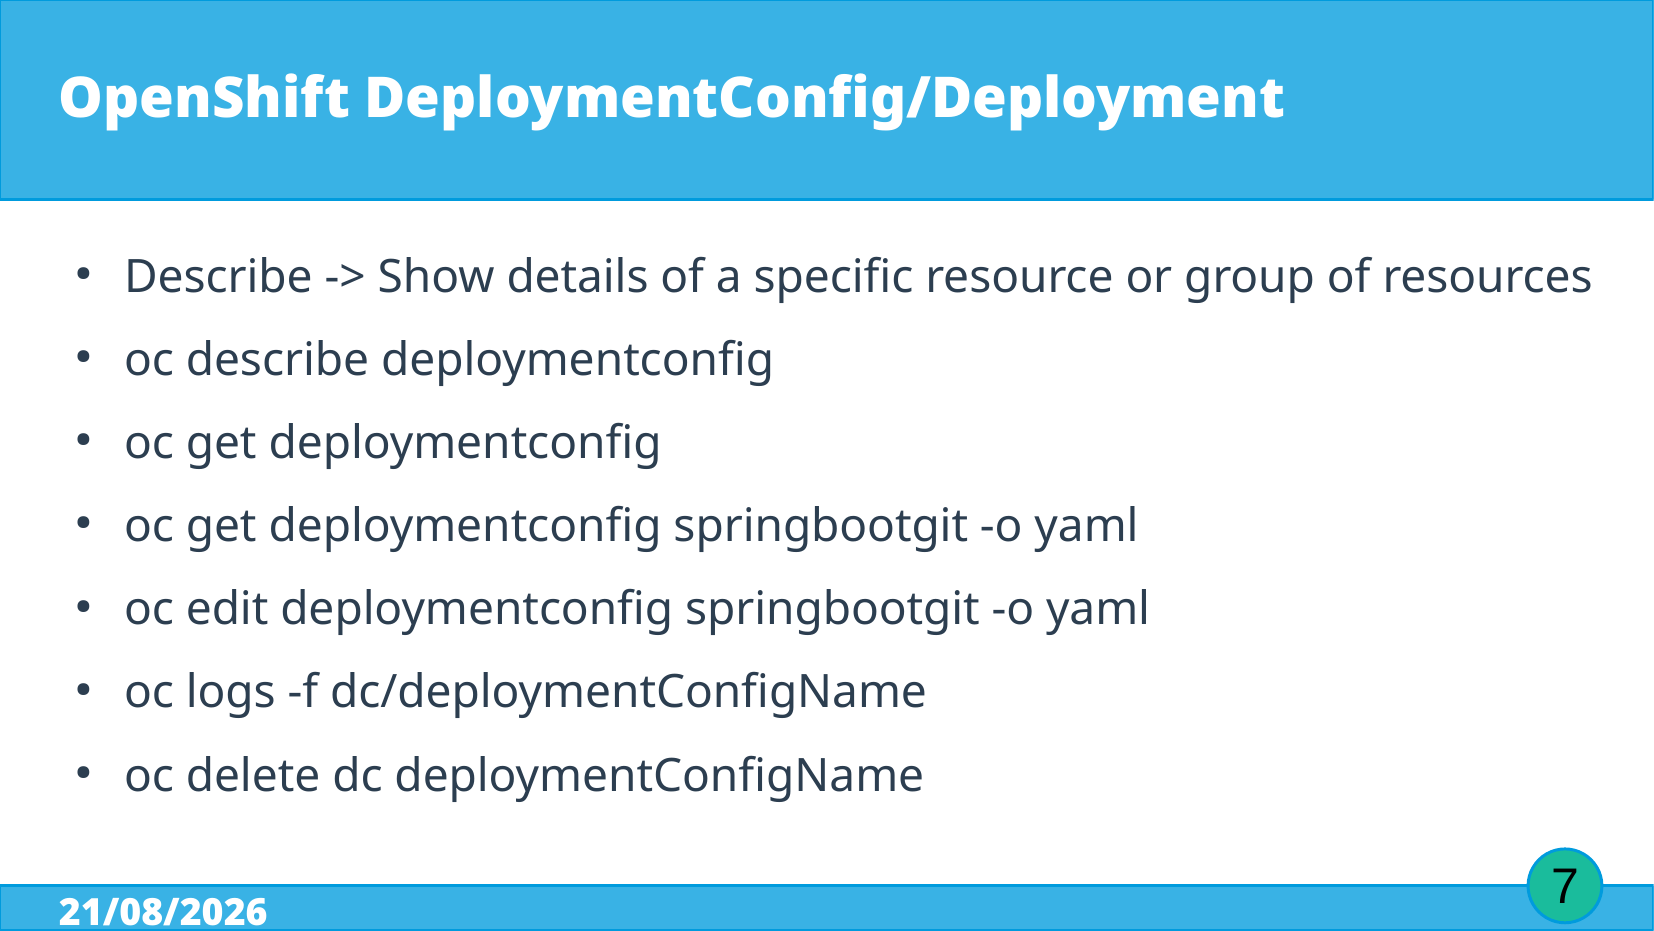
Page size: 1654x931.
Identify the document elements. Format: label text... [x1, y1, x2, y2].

title OpenShift DeploymentConfig/Deployment [59, 37, 1595, 155]
list Describe -> Show details of a specific resource or group of resources oc describe deploymentconfig oc get deploymentconfig oc get deploymentconfig springbootgit -o yaml oc edit deploymentconfig springbootgit -o yaml oc logs -f dc/deploymentConfigName oc delete dc deploymentConfigName [59, 243, 1595, 864]
